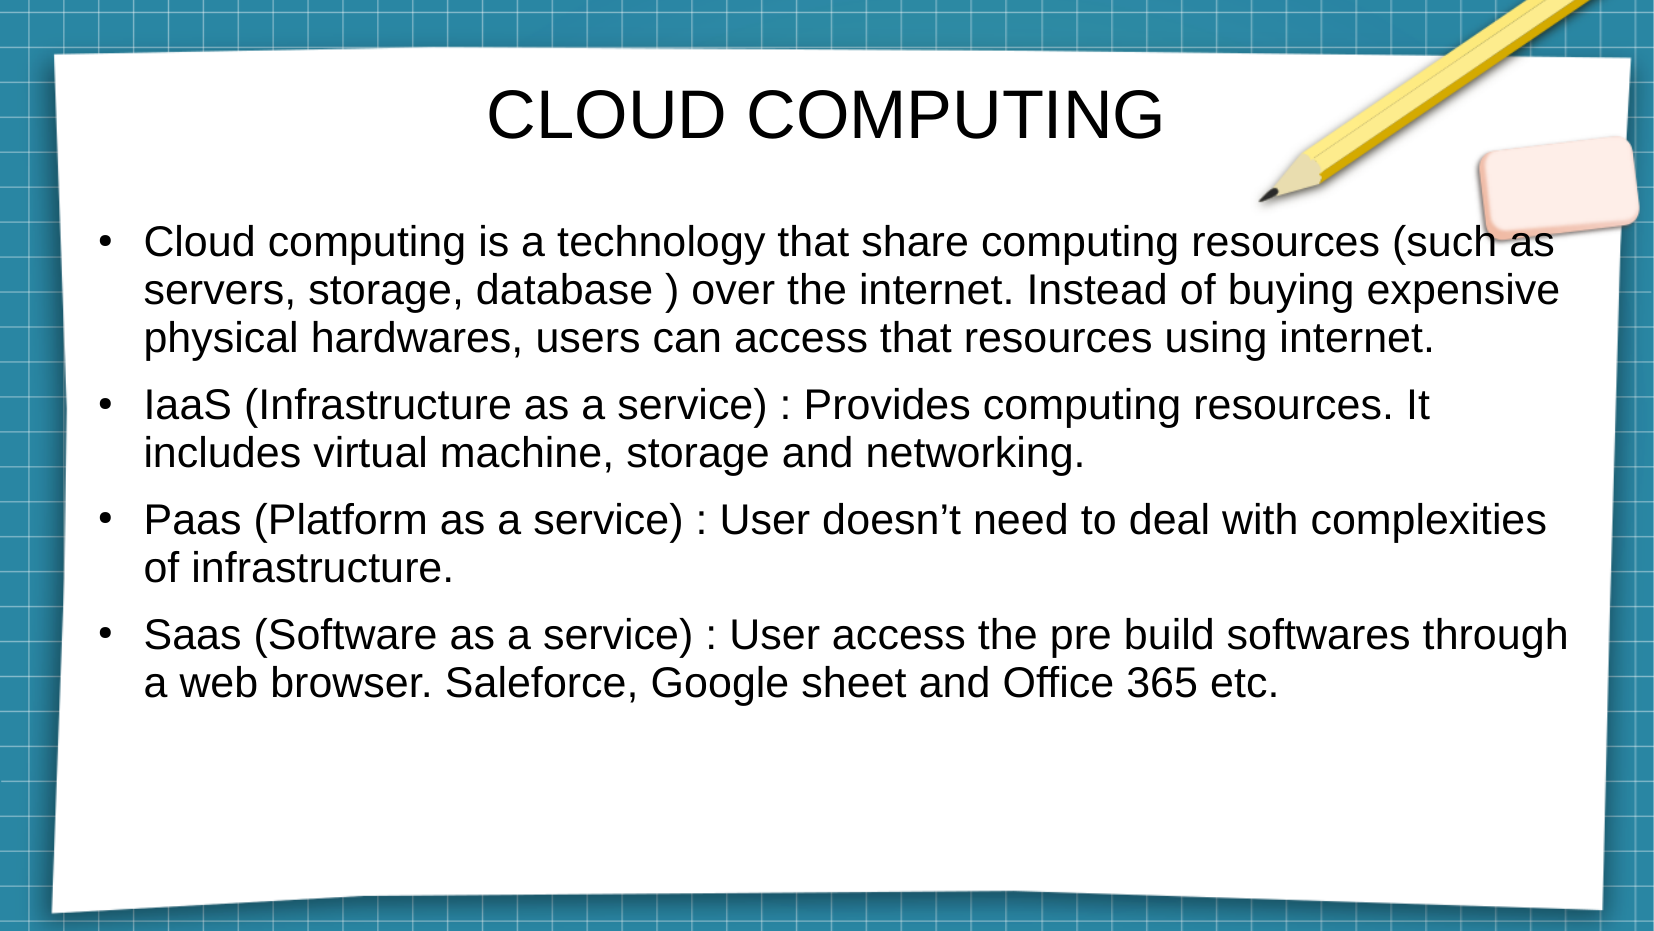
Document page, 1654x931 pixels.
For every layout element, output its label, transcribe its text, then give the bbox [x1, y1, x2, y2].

picture [0, 0, 1654, 931]
title CLOUD COMPUTING [82, 37, 1571, 193]
list Cloud computing is a technology that share computing resources (such as servers, storage, database ) over the internet. Instead of buying expensive physical hardwares, users can access that resources using internet. IaaS (Infrastructure as a service) : Provides computing resources. It includes virtual machine, storage and networking. Paas (Platform as a service) : User doesn’t need to deal with complexities of infrastructure. Saas (Software as a service) : User access the pre build softwares through a web browser. Saleforce, Google sheet and Office 365 etc. [82, 217, 1571, 758]
